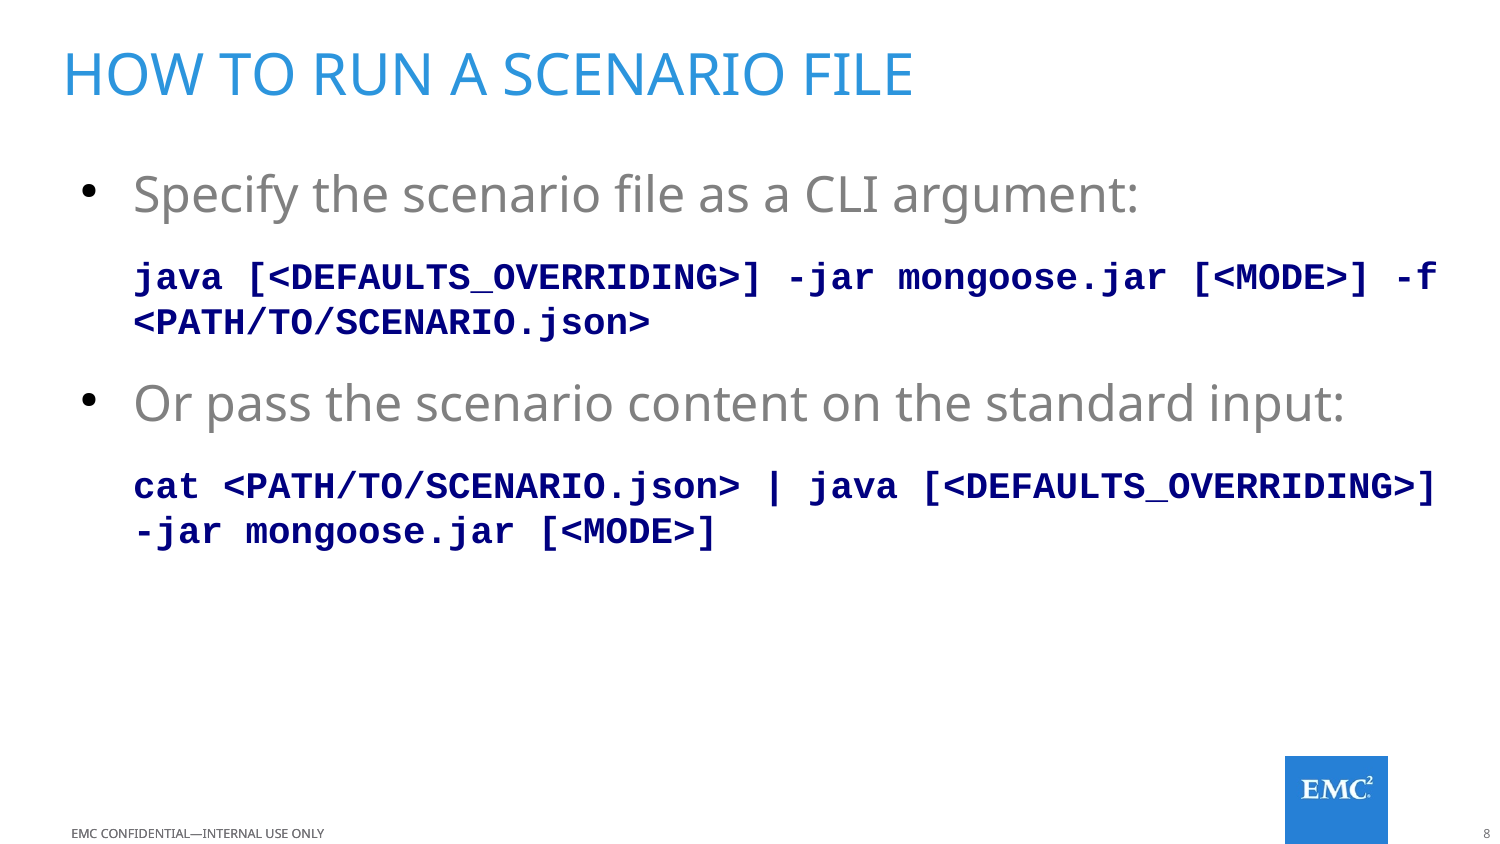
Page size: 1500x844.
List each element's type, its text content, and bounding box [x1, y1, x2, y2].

picture [1285, 756, 1388, 844]
title How to run a scenario file [62, 37, 1450, 108]
list Specify the scenario file as a CLI argument: java [<DEFAULTS_OVERRIDING>] -jar mongoose.jar [<MODE>] -f <PATH/TO/SCENARIO.json> Or pass the scenario content on the standard input: cat <PATH/TO/SCENARIO.json> | java [<DEFAULTS_OVERRIDING>] -jar mongoose.jar [<MODE>] [62, 162, 1450, 745]
